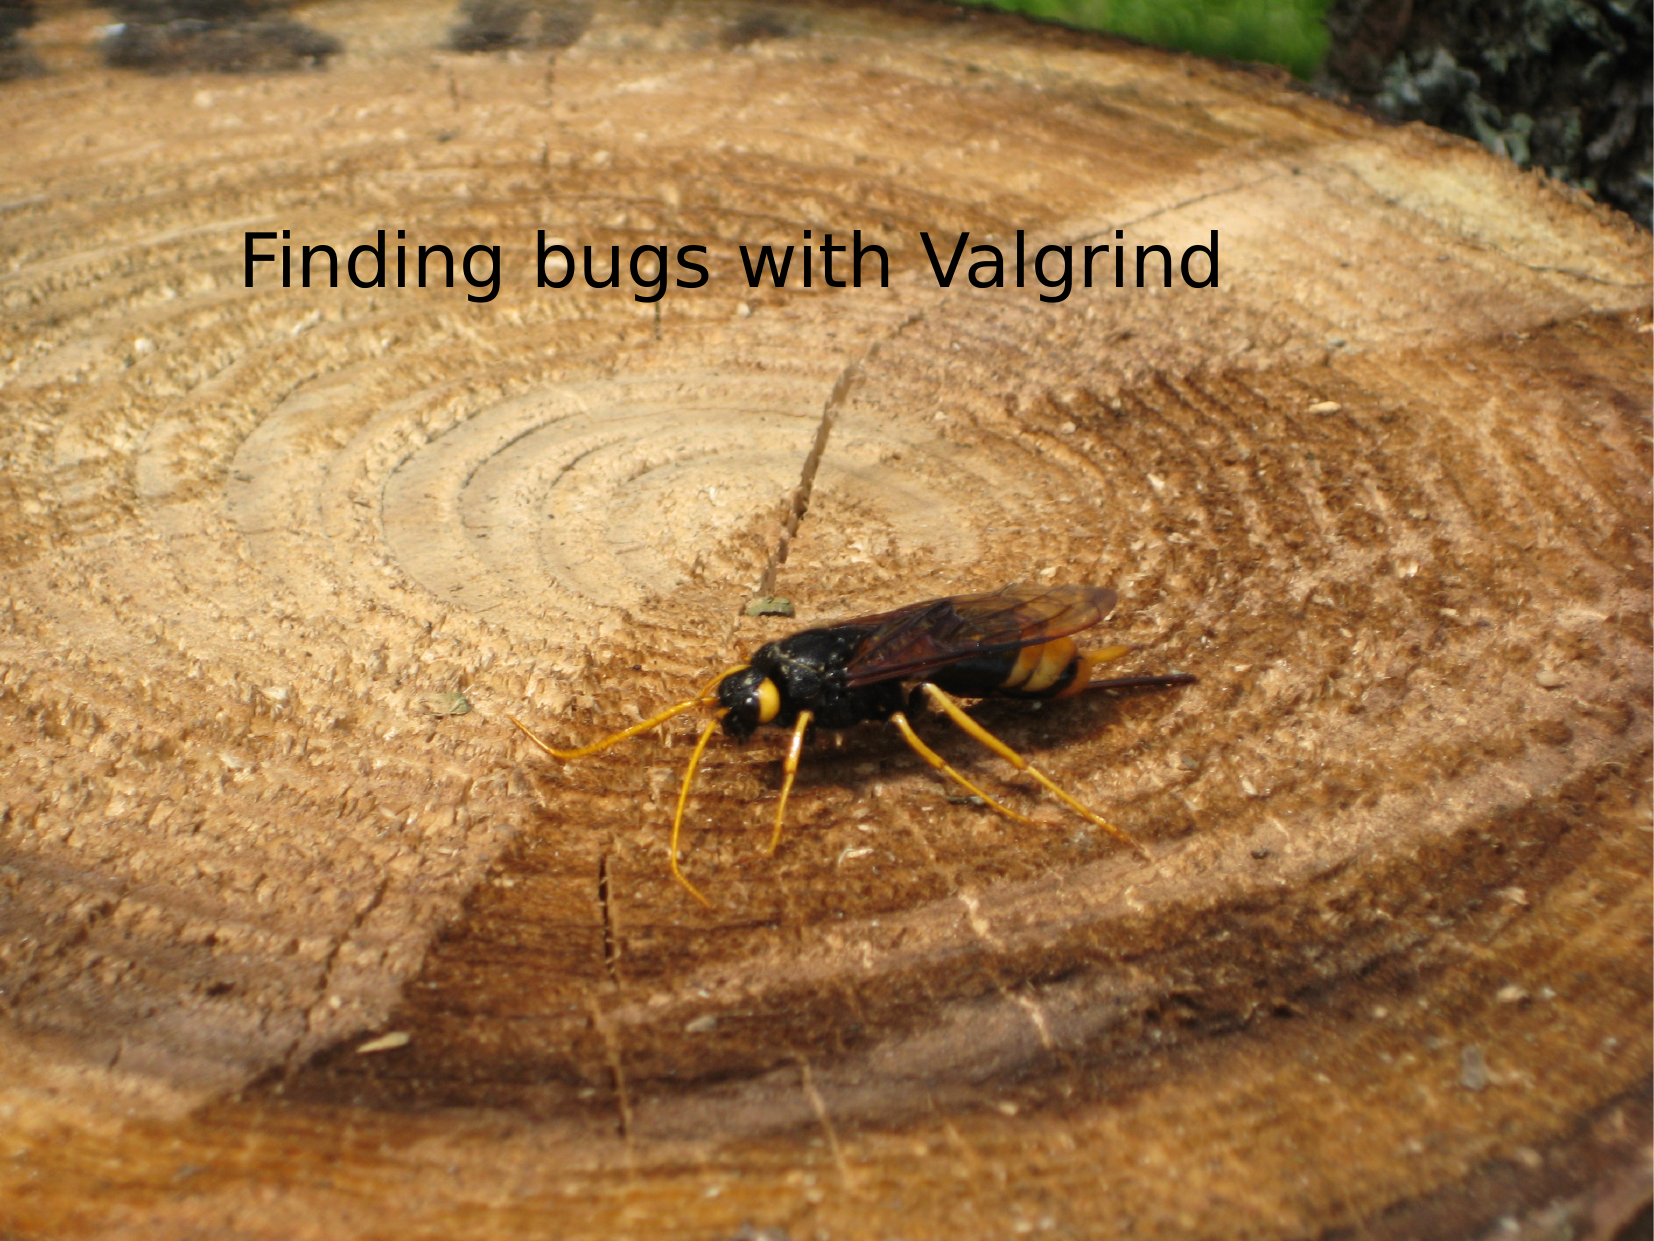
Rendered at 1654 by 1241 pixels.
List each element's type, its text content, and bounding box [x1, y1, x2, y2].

picture [0, 0, 1654, 1241]
text_box Finding bugs with Valgrind [223, 210, 1241, 313]
